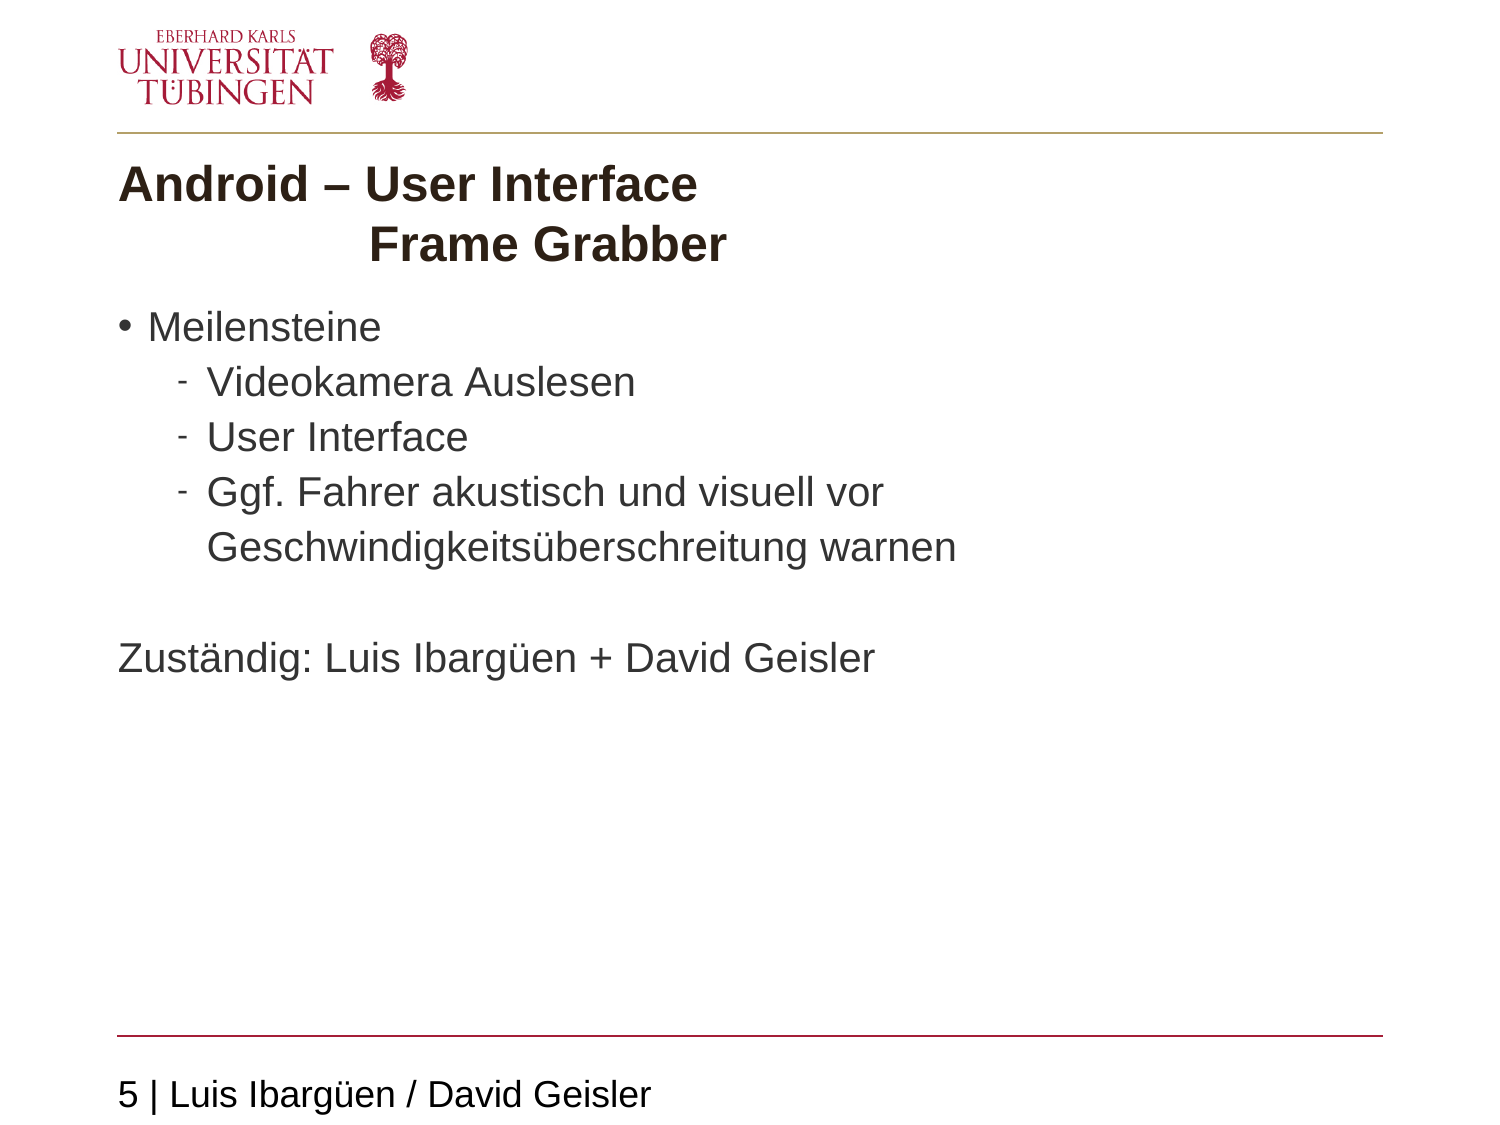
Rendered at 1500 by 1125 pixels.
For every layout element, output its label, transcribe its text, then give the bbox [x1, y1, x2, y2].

picture [117, 29, 408, 105]
list Meilensteine Videokamera Auslesen User Interface Ggf. Fahrer akustisch und visuell vor Geschwindigkeitsüberschreitung warnen Zuständig: Luis Ibargüen + David Geisler [117, 295, 1382, 1046]
title Android – User Interface Frame Grabber [117, 151, 1382, 272]
